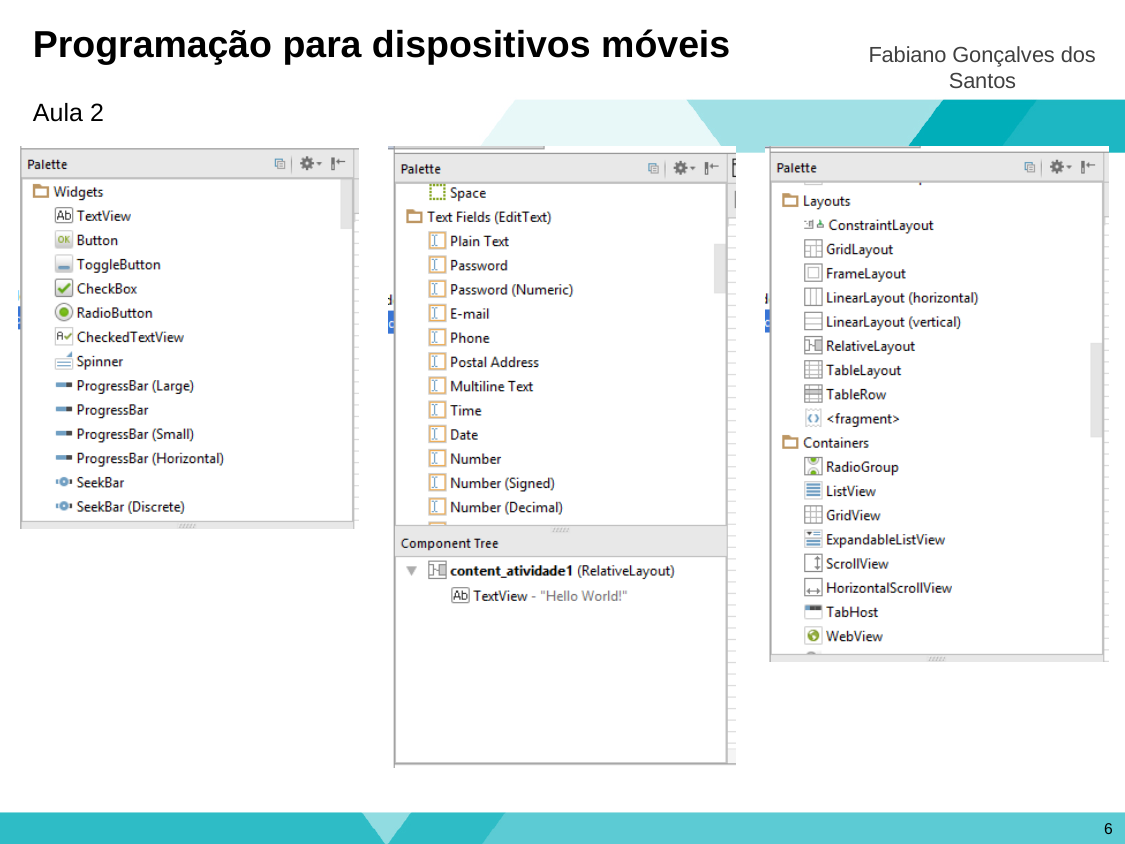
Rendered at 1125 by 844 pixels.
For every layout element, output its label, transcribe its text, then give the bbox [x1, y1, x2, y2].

slide_number <número> [1069, 812, 1125, 844]
picture [0, 0, 1125, 844]
list Aula 2 [18, 88, 389, 140]
title Programação para dispositivos móveis [18, 18, 840, 88]
list Fabiano Gonçalves dos Santos [839, 33, 1125, 89]
